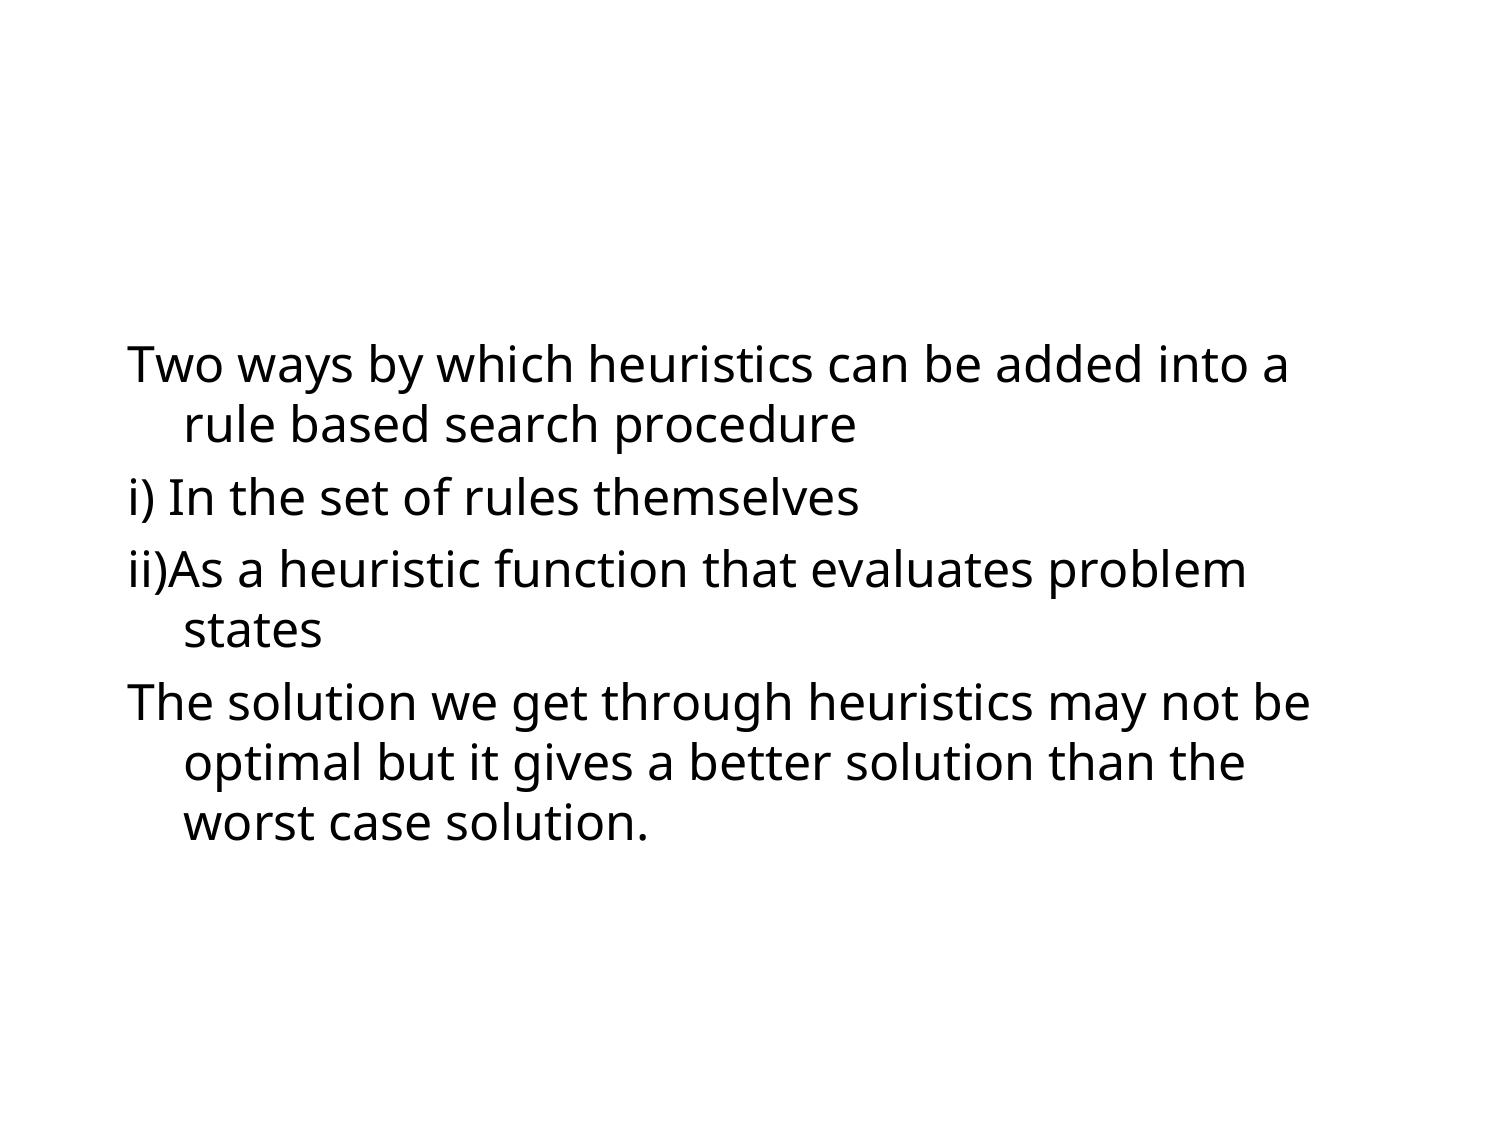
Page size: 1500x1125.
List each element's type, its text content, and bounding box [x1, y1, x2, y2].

list Two ways by which heuristics can be added into a rule based search procedure i) In the set of rules themselves ii)As a heuristic function that evaluates problem states The solution we get through heuristics may not be optimal but it gives a better solution than the worst case solution. [112, 324, 1387, 999]
